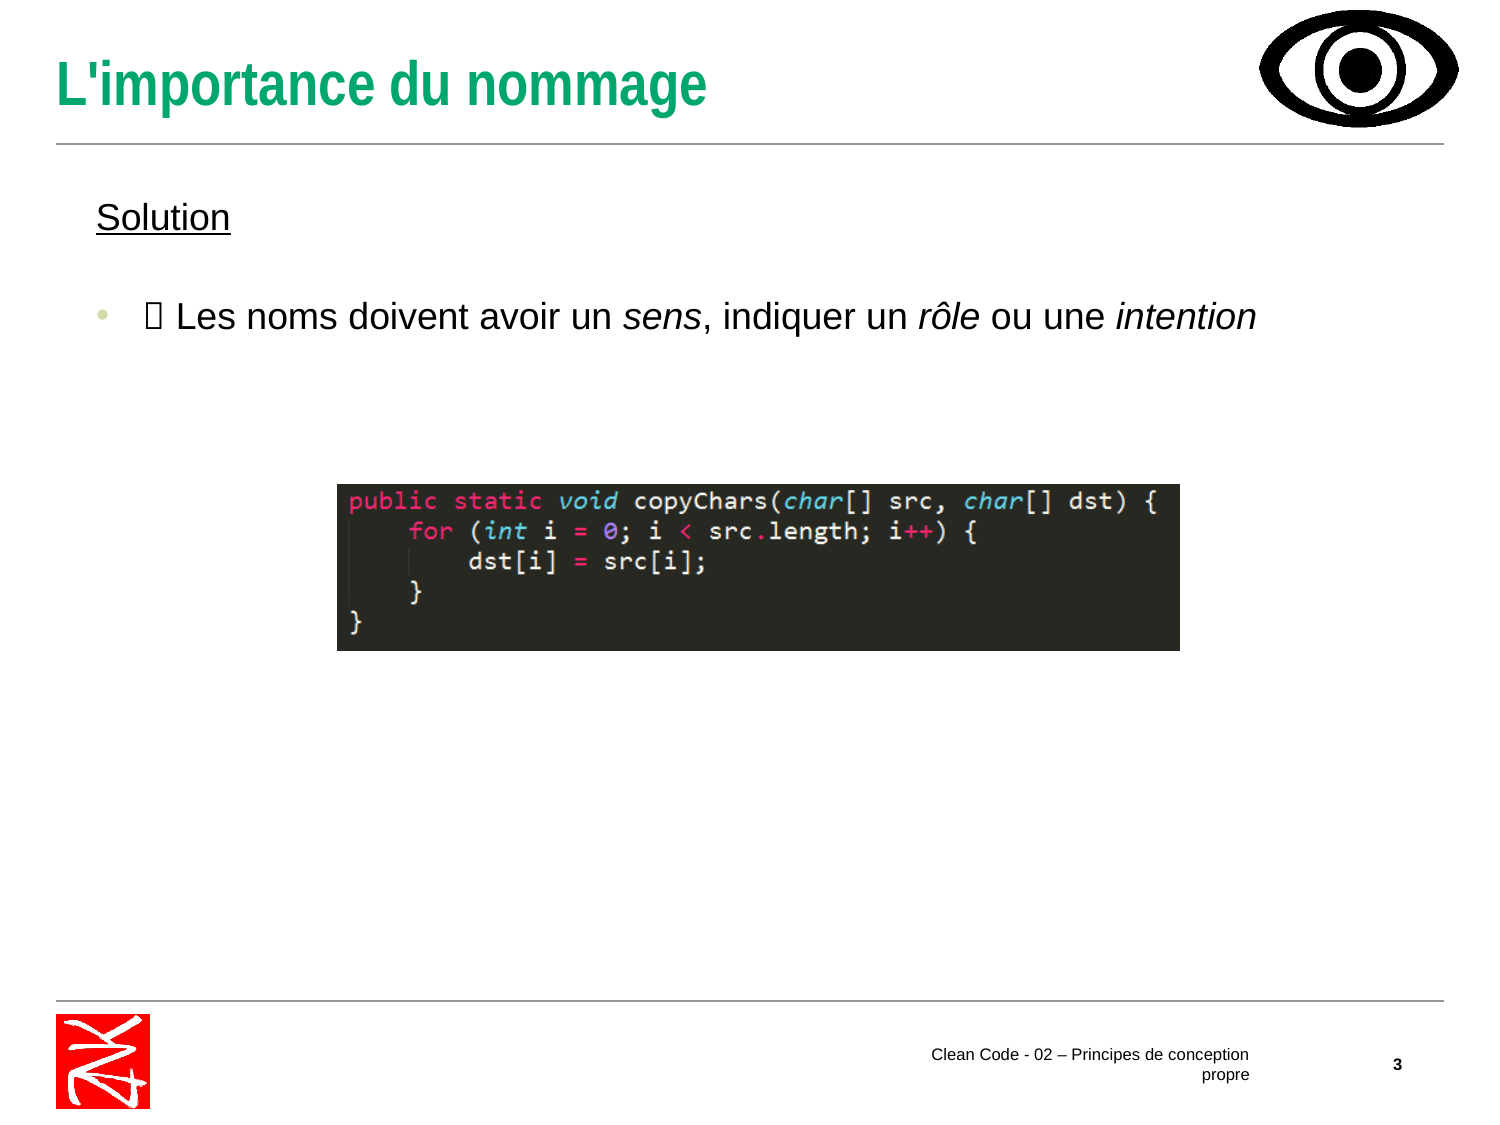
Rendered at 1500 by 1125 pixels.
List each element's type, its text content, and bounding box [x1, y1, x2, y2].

slide_number <number> [1372, 1049, 1403, 1079]
title L'importance du nommage [56, 18, 1247, 142]
text_box Solution  Les noms doivent avoir un sens, indiquer un rôle ou une intention [81, 185, 1469, 971]
picture [55, 1014, 151, 1109]
picture [337, 484, 1180, 651]
picture [1247, 0, 1473, 193]
footer Clean Code - 02 – Principes de conception propre [919, 1049, 1250, 1079]
